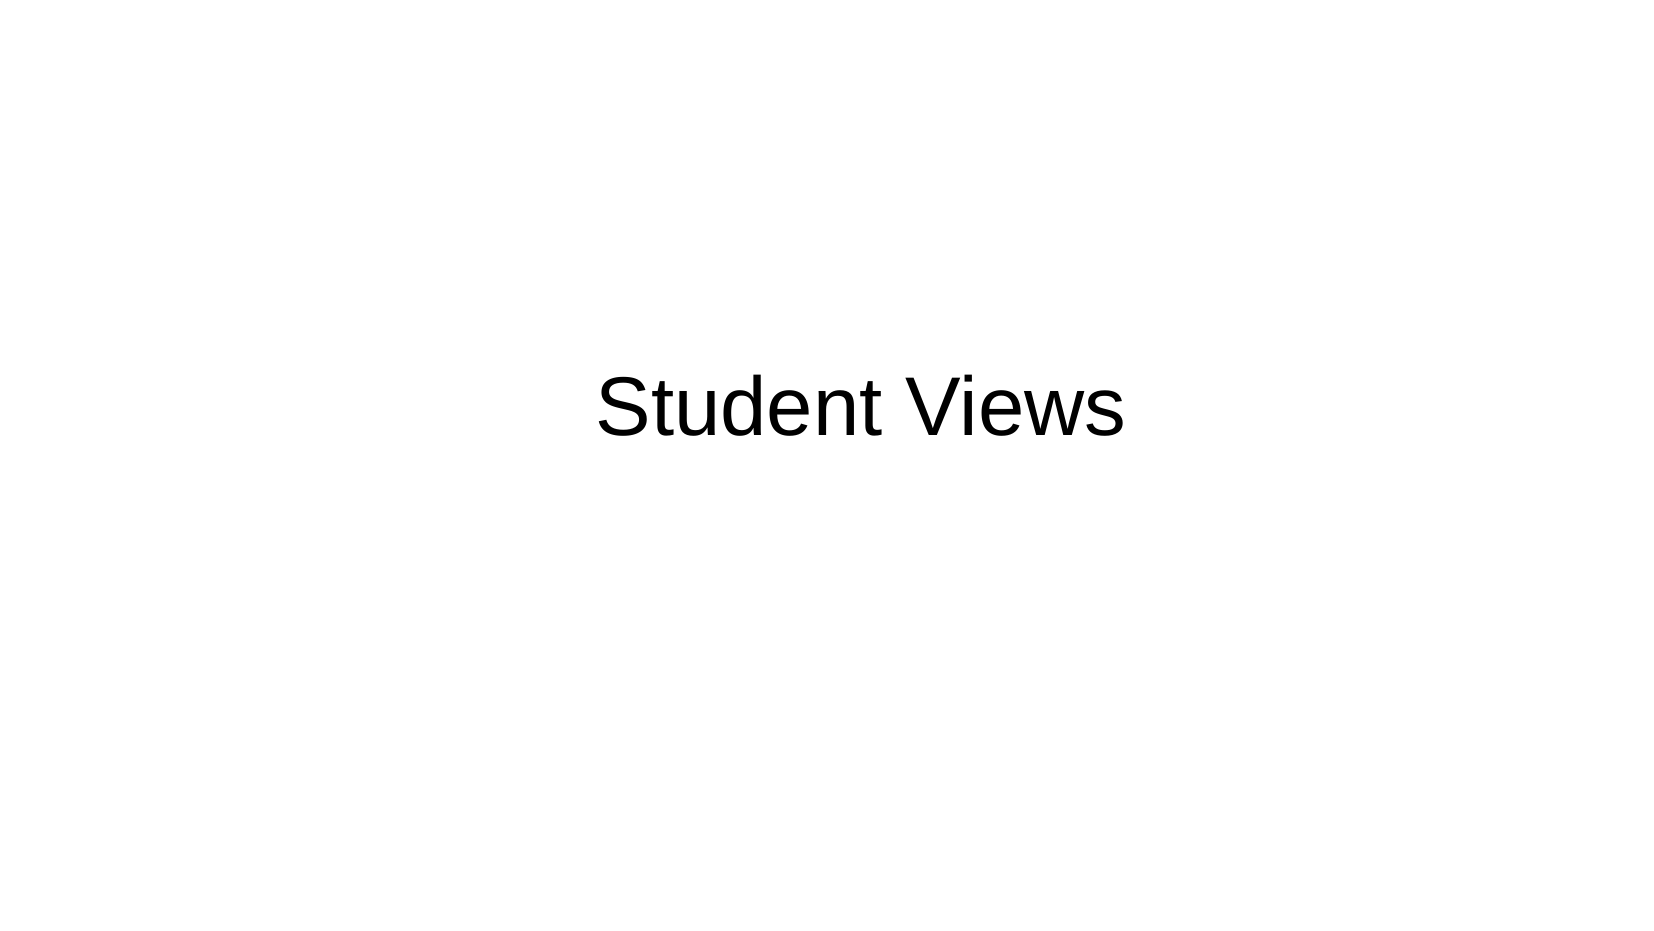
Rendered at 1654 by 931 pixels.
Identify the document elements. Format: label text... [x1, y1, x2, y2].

list Student Views [525, 360, 1654, 901]
